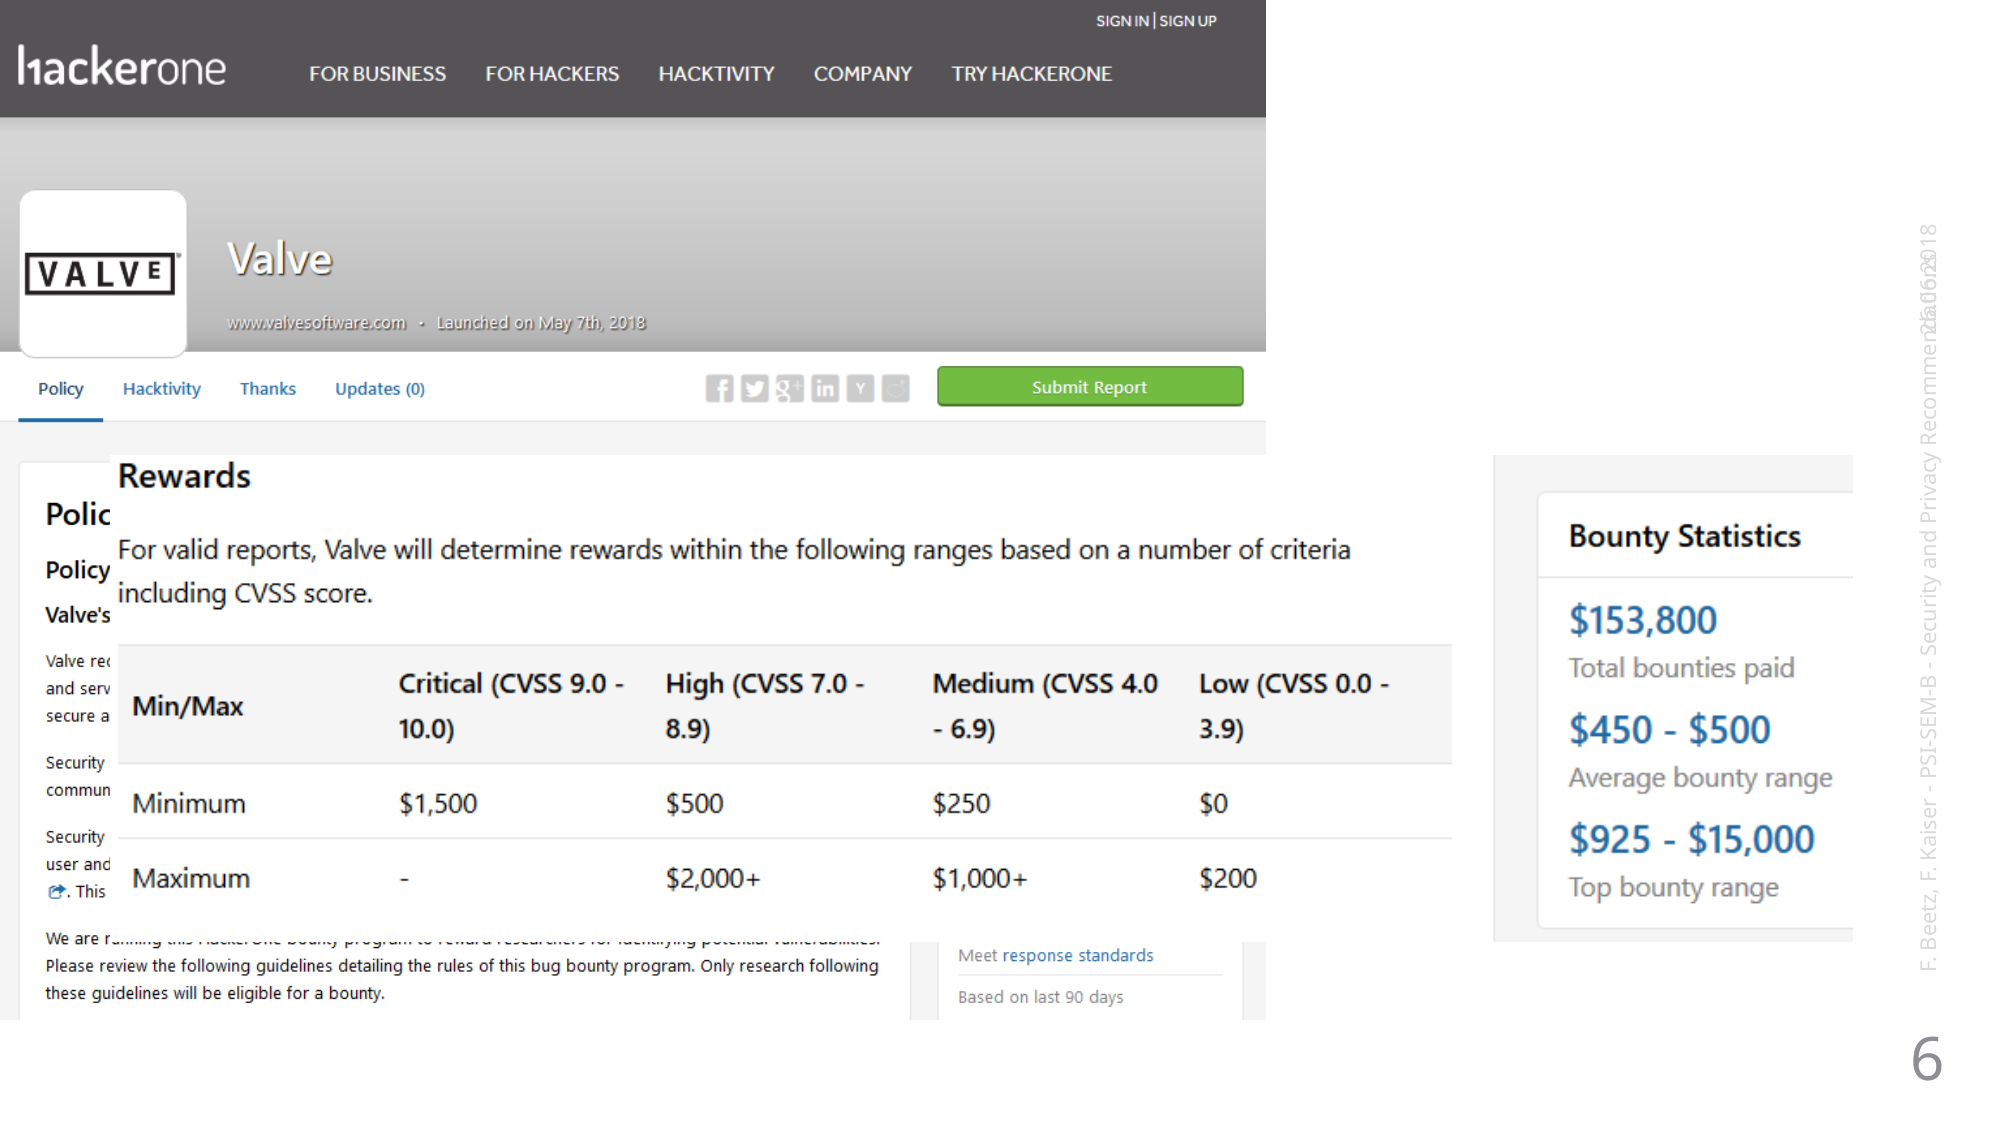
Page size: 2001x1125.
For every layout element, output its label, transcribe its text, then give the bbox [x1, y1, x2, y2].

picture [0, 0, 1853, 1021]
slide_number 7 [1852, 1012, 2000, 1110]
footer F. Beetz, F. Kaiser - PSI-SEM-B - Security and Privacy Recommendations [1897, 37, 1958, 988]
